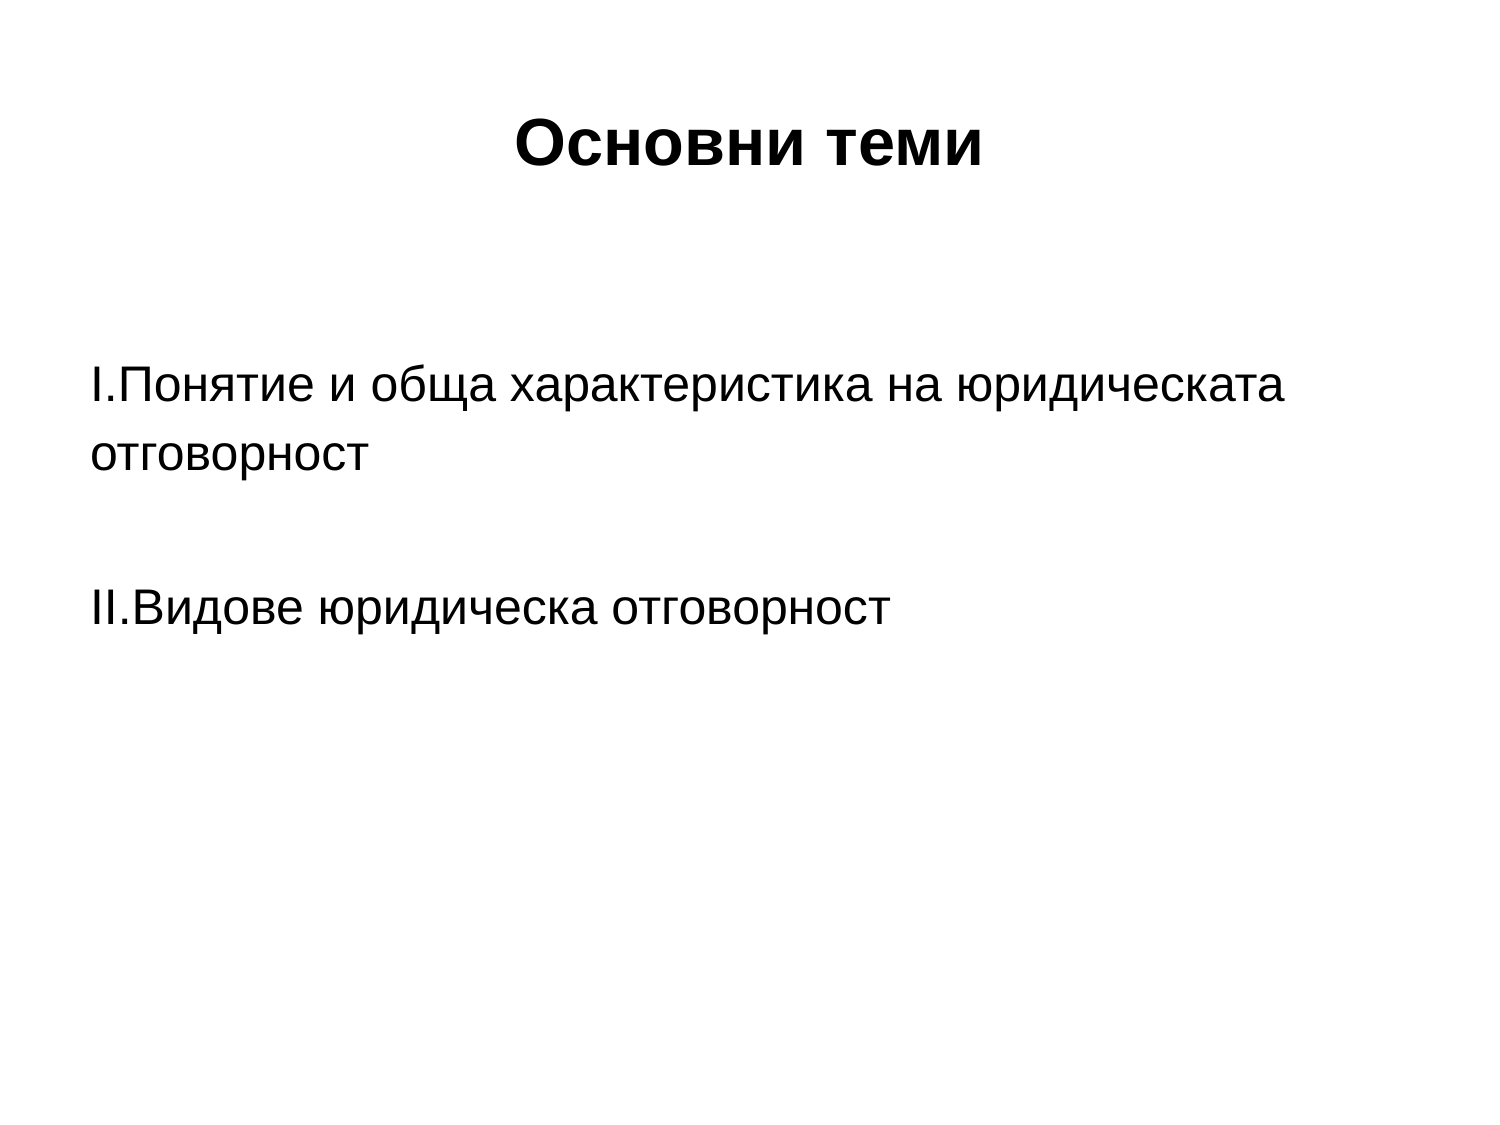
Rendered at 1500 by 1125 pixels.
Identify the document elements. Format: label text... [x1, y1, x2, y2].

list І.Понятие и обща характеристика на юридическата отговорност ІІ.Видове юридическа отговорност [75, 262, 1426, 1005]
title Основни теми [75, 45, 1426, 233]
